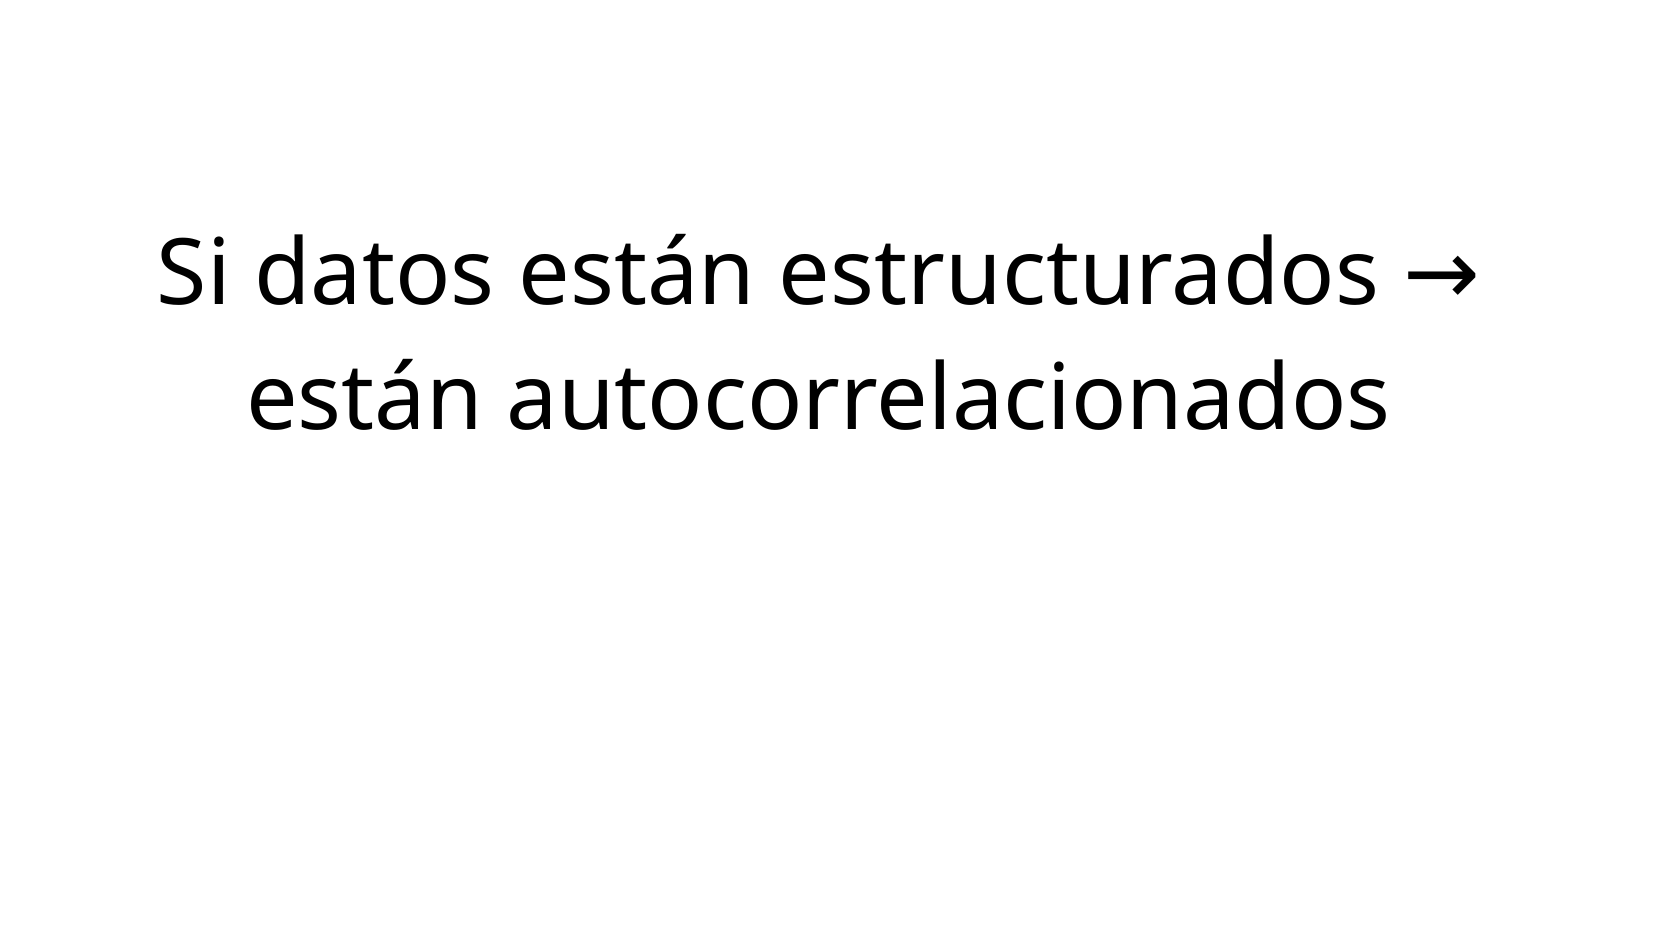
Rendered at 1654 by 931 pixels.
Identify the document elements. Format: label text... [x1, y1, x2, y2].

title Si datos están estructurados → están autocorrelacionados [75, 240, 1564, 424]
